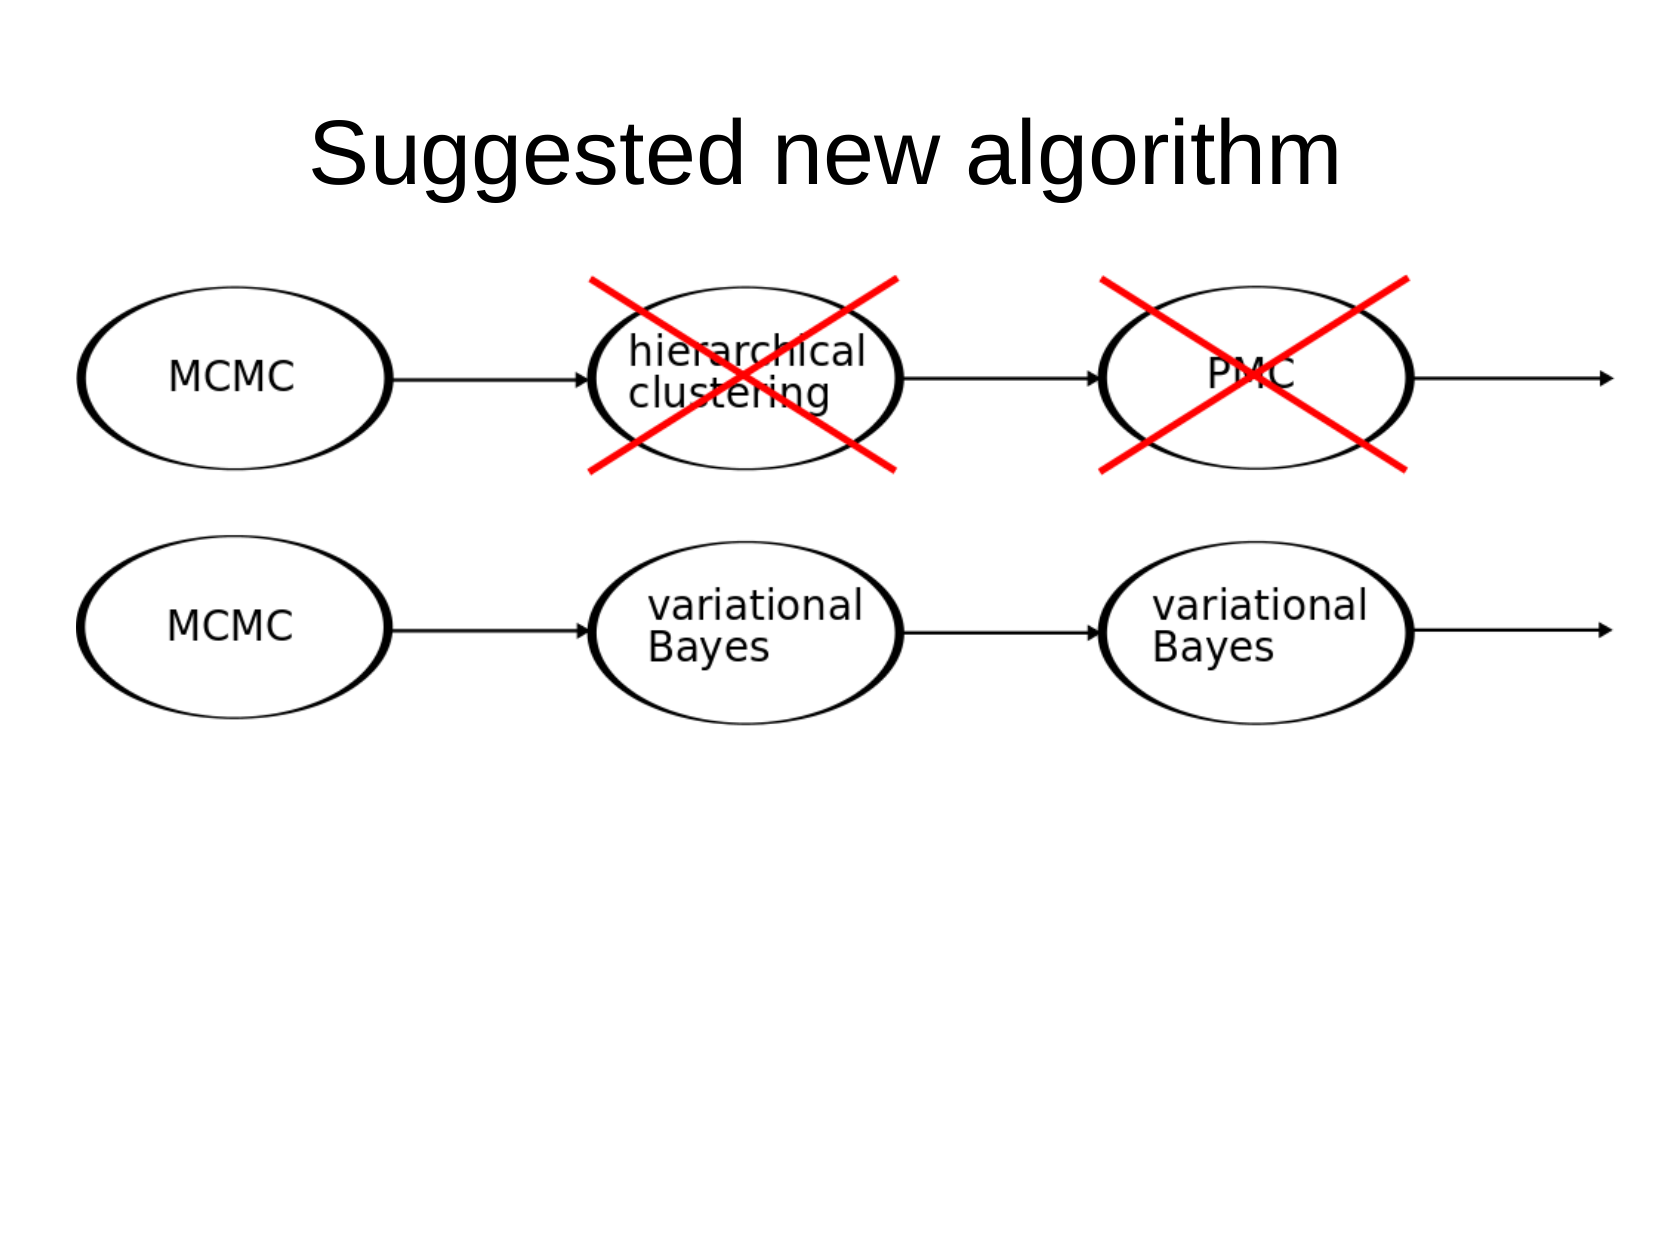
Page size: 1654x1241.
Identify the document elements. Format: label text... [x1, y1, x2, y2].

picture [76, 274, 1615, 727]
title Suggested new algorithm [82, 49, 1571, 257]
